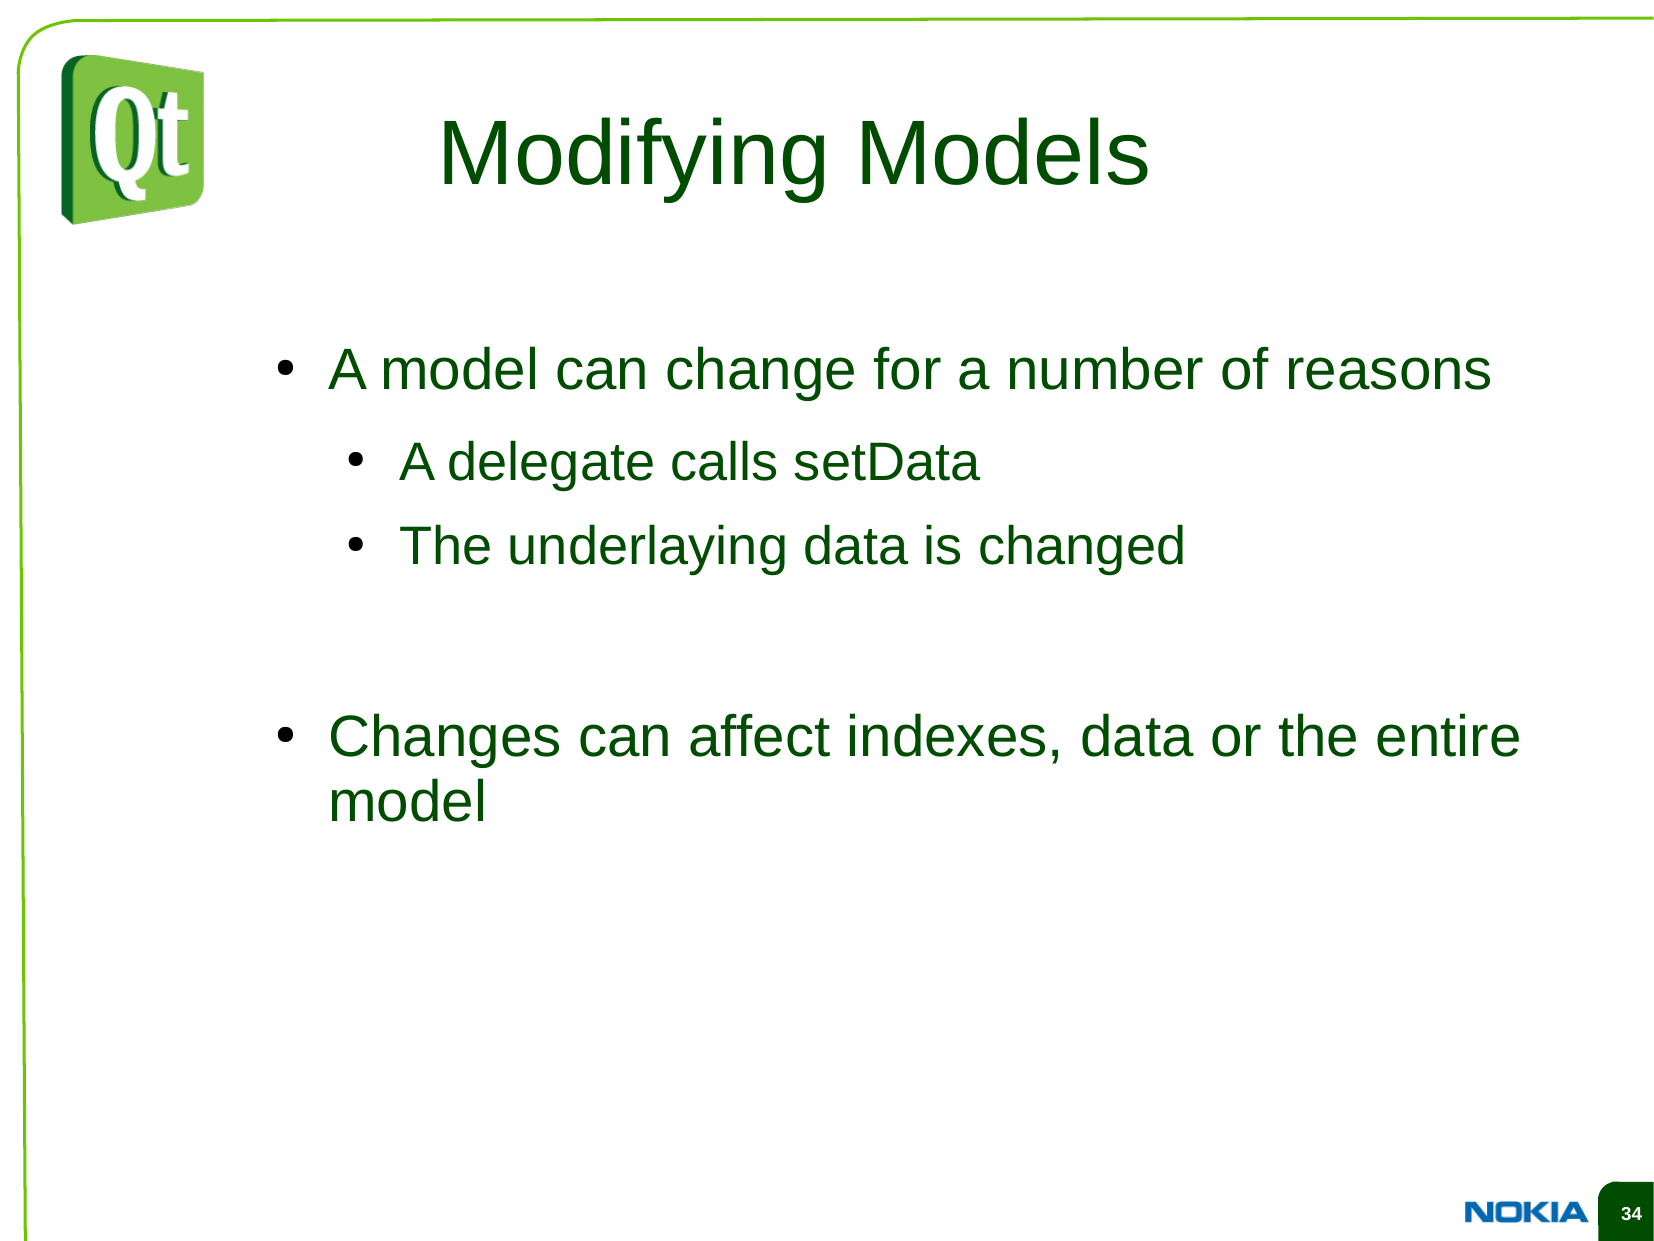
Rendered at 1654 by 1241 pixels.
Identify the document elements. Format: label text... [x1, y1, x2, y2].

picture [61, 55, 204, 225]
title Modifying Models [257, 56, 1333, 250]
picture [1465, 1201, 1589, 1223]
list A model can change for a number of reasons A delegate calls setData The underlaying data is changed Changes can affect indexes, data or the entire model [257, 336, 1577, 1141]
